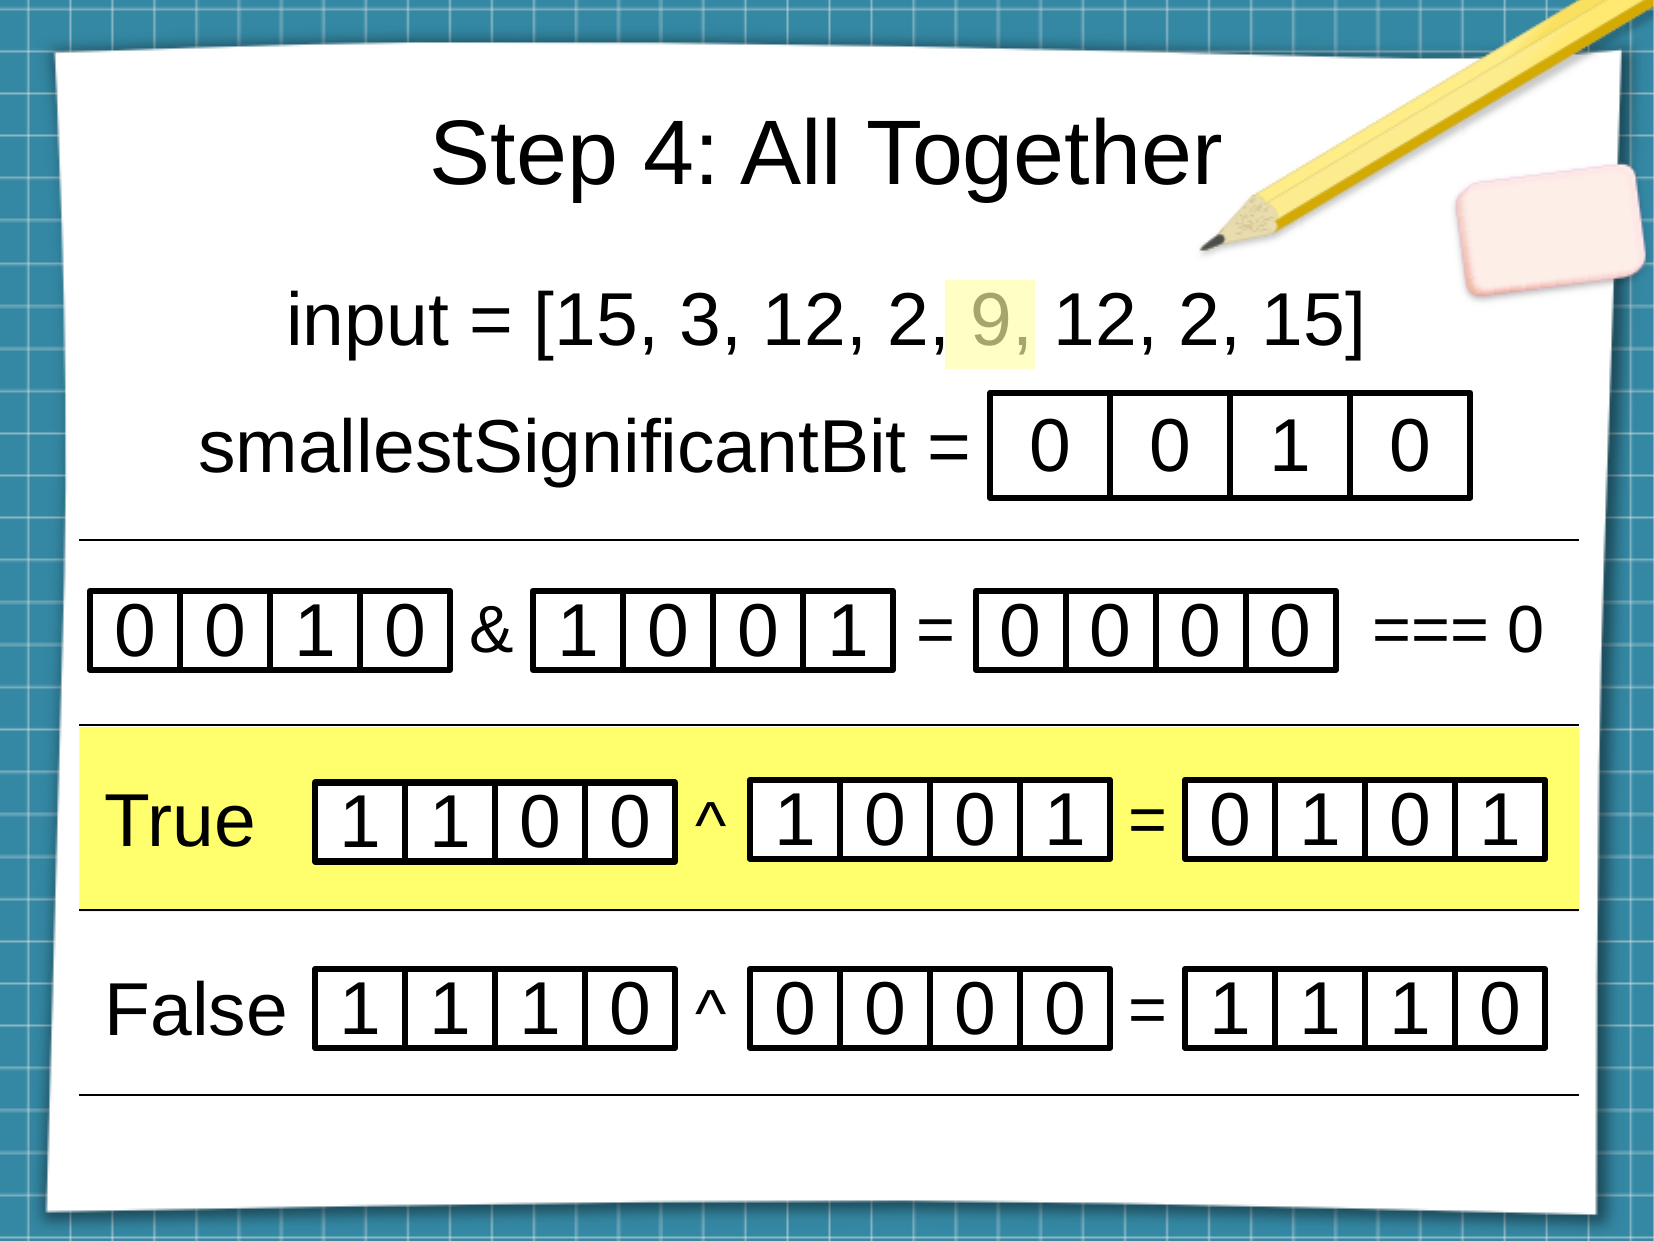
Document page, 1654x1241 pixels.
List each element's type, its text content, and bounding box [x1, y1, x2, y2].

text_box 0 [990, 392, 1110, 498]
text_box 1 [750, 780, 840, 859]
text_box 0 [1155, 590, 1246, 670]
text_box smallestSignificantBit = [183, 397, 1008, 496]
text_box 0 [930, 968, 1021, 1048]
text_box 0 [586, 969, 676, 1048]
text_box === 0 [1357, 585, 1561, 675]
text_box 1 [532, 590, 622, 670]
text_box 1 [495, 969, 586, 1048]
title Step 4: All Together [82, 49, 1571, 257]
text_box 0 [1065, 590, 1155, 670]
text_box [79, 726, 1580, 912]
text_box 1 [405, 969, 495, 1048]
text_box 0 [1365, 780, 1456, 859]
text_box 0 [930, 780, 1021, 859]
text_box ^ [680, 969, 742, 1059]
text_box input = [15, 3, 12, 2, 9, 12, 2, 15] [271, 270, 1383, 370]
text_box 1 [315, 969, 405, 1048]
text_box 0 [840, 968, 930, 1048]
text_box 1 [1365, 968, 1456, 1048]
text_box 1 [315, 782, 405, 862]
text_box 0 [975, 590, 1065, 670]
text_box 1 [1456, 780, 1546, 859]
text_box 0 [1021, 968, 1111, 1048]
text_box 0 [622, 590, 712, 670]
text_box 1 [1275, 780, 1365, 859]
text_box 0 [361, 590, 451, 670]
text_box 0 [712, 590, 803, 670]
text_box & [454, 585, 529, 675]
text_box ^ [680, 780, 742, 870]
text_box 1 [803, 590, 893, 670]
text_box True [90, 771, 272, 871]
text_box 0 [840, 780, 930, 859]
text_box False [90, 960, 304, 1059]
picture [0, 0, 1654, 1241]
text_box = [1113, 964, 1183, 1054]
text_box 0 [1351, 392, 1471, 498]
text_box 0 [1110, 392, 1231, 498]
text_box = [1113, 775, 1183, 865]
text_box 0 [180, 590, 270, 670]
text_box = [901, 585, 971, 675]
text_box 0 [1185, 780, 1275, 859]
text_box 1 [1021, 780, 1111, 859]
text_box 0 [1456, 968, 1546, 1048]
text_box [944, 279, 1035, 370]
text_box 0 [90, 590, 180, 670]
text_box 1 [1185, 968, 1275, 1048]
text_box 0 [586, 782, 676, 862]
text_box 0 [495, 782, 586, 862]
text_box 1 [1231, 392, 1351, 498]
text_box 1 [270, 590, 361, 670]
text_box 1 [405, 782, 495, 862]
text_box 0 [1246, 590, 1336, 670]
text_box 1 [1275, 968, 1365, 1048]
text_box 0 [750, 968, 840, 1048]
